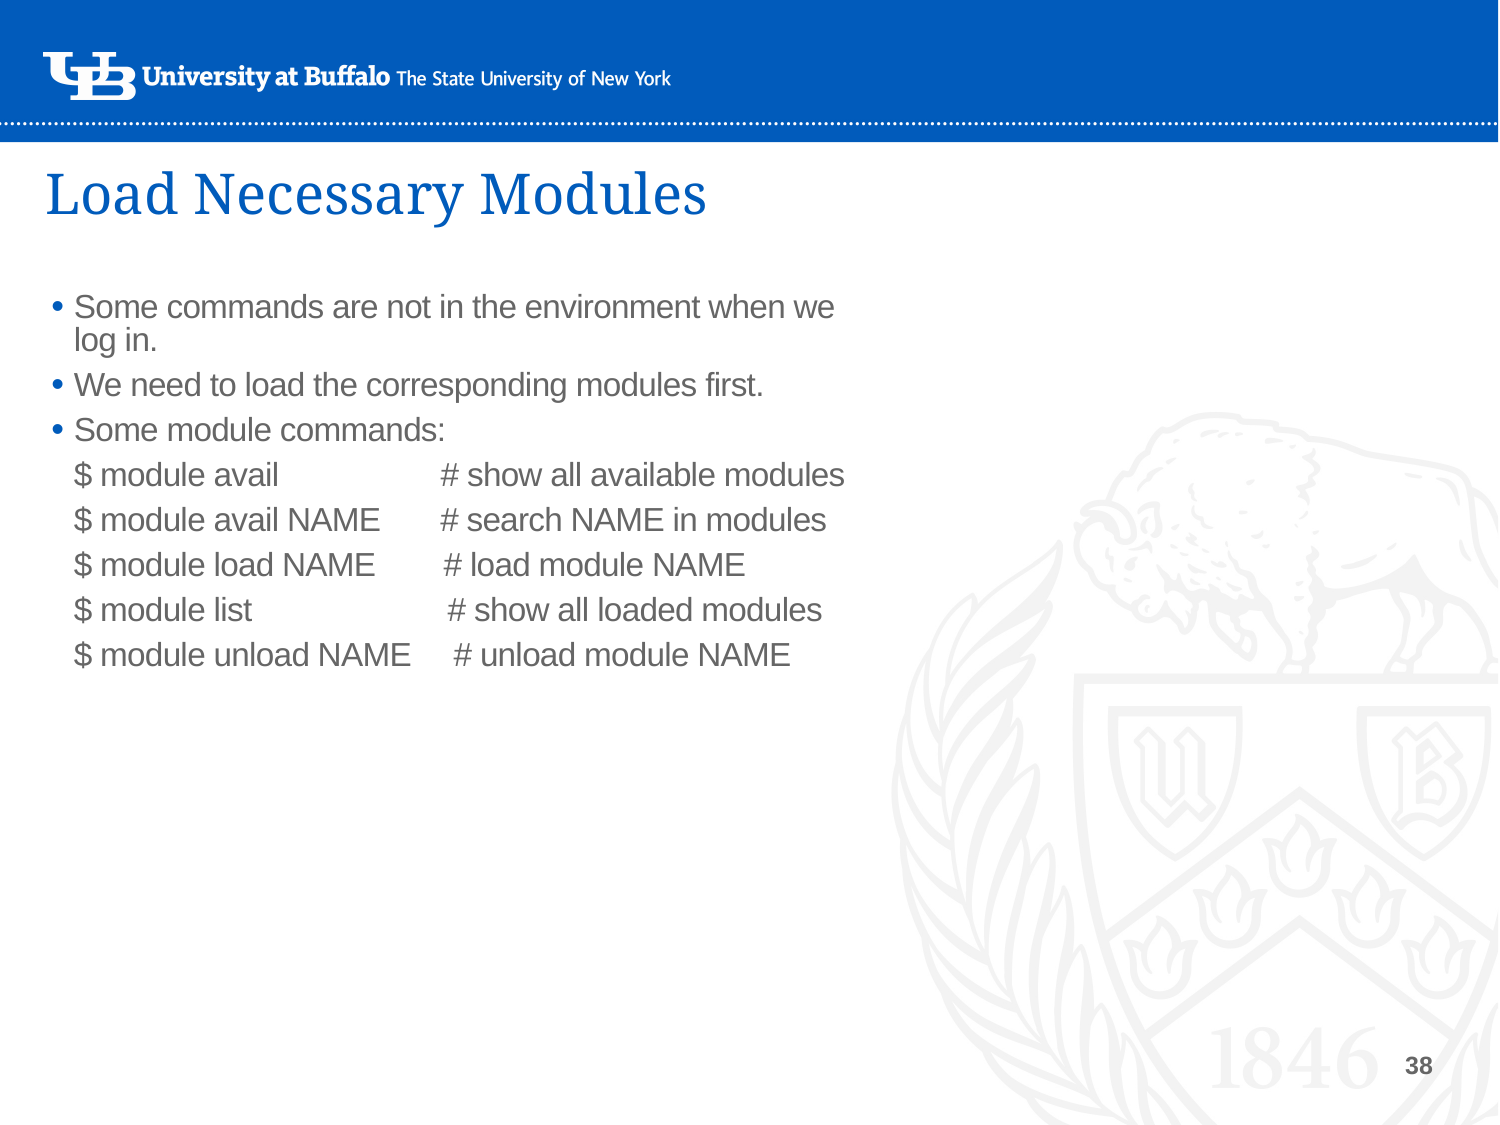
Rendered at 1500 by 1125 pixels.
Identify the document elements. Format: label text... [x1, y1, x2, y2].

title Load Necessary Modules [30, 153, 1387, 233]
picture [0, 0, 1499, 1125]
list Some commands are not in the environment when we log in. We need to load the corresponding modules first. Some module commands: $ module avail # show all available modules $ module avail NAME # search NAME in modules $ module load NAME # load module NAME $ module list # show all loaded modules $ module unload NAME # unload module NAME [21, 285, 886, 976]
